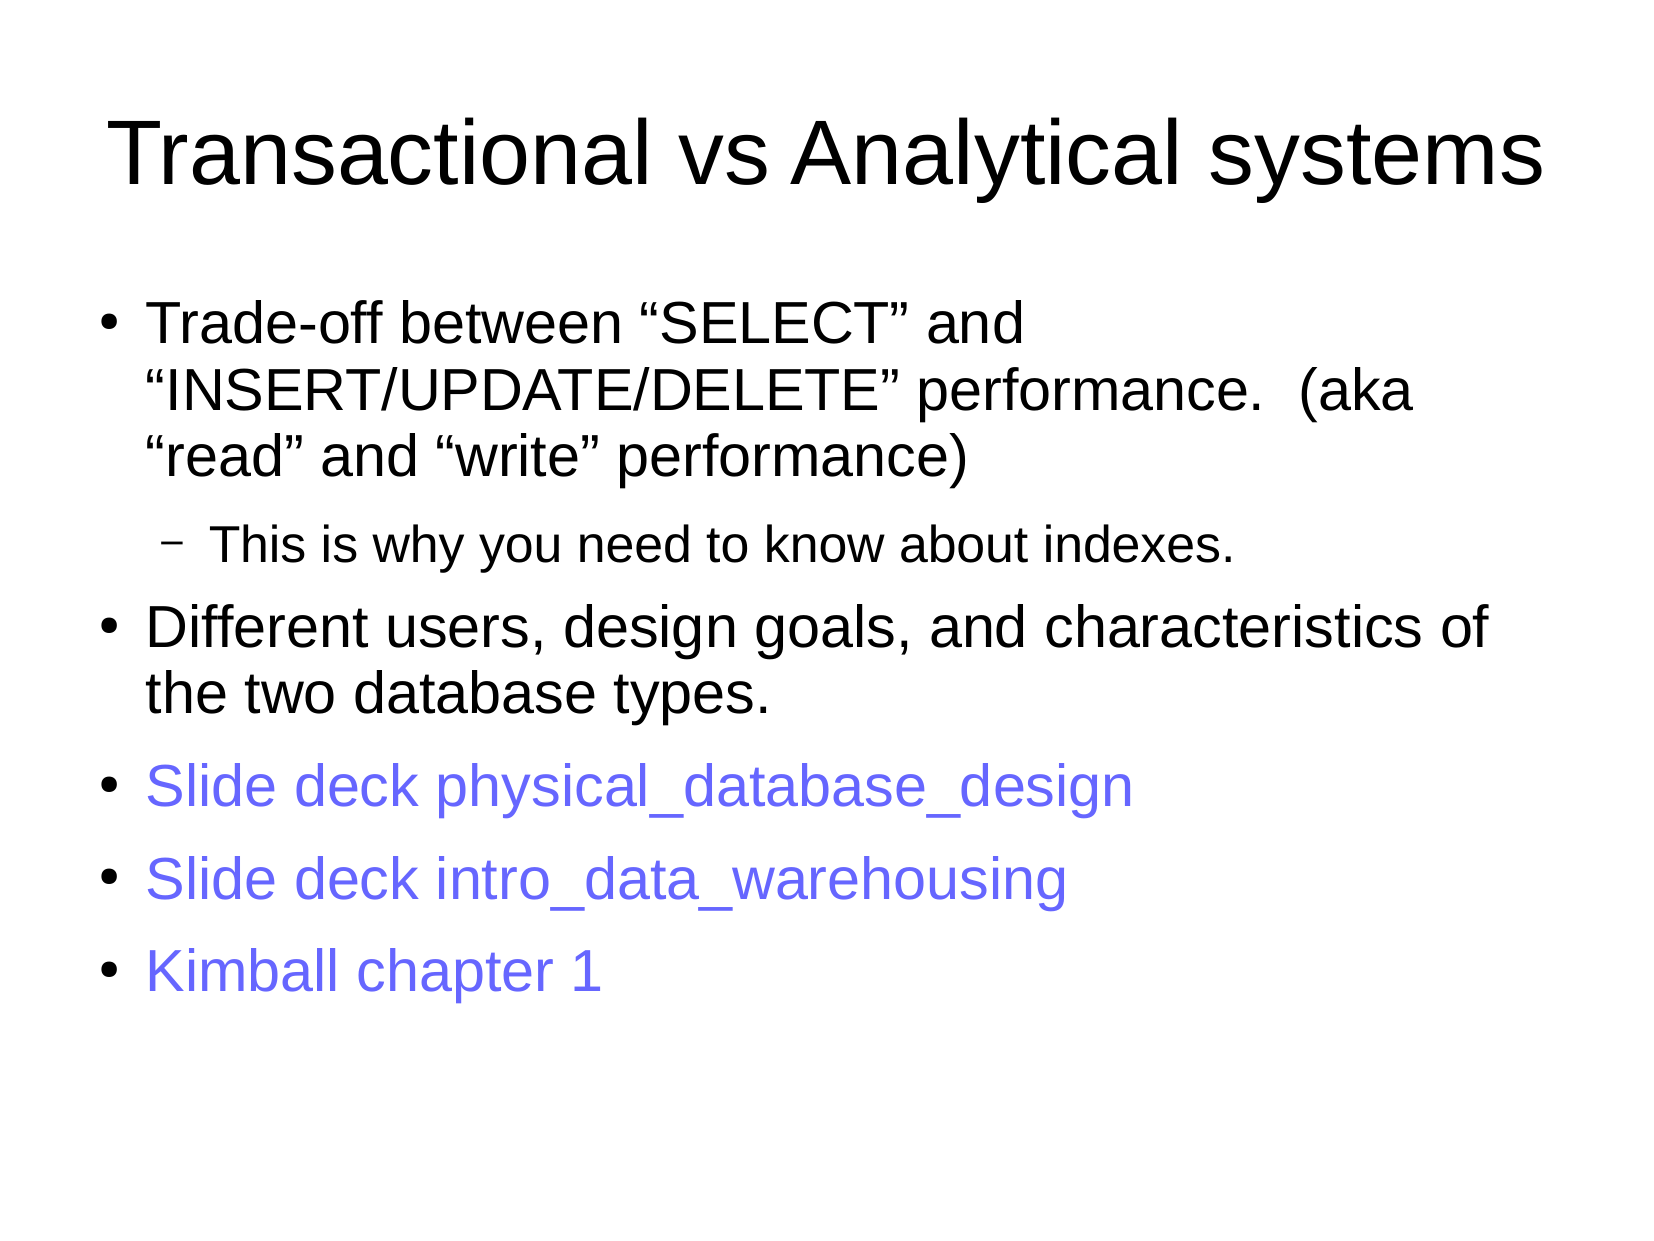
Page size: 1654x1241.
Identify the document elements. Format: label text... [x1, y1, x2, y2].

list Trade-off between “SELECT” and “INSERT/UPDATE/DELETE” performance. (aka “read” and “write” performance) This is why you need to know about indexes. Different users, design goals, and characteristics of the two database types. Slide deck physical_database_design Slide deck intro_data_warehousing Kimball chapter 1 [82, 290, 1571, 1010]
title Transactional vs Analytical systems [82, 49, 1571, 257]
